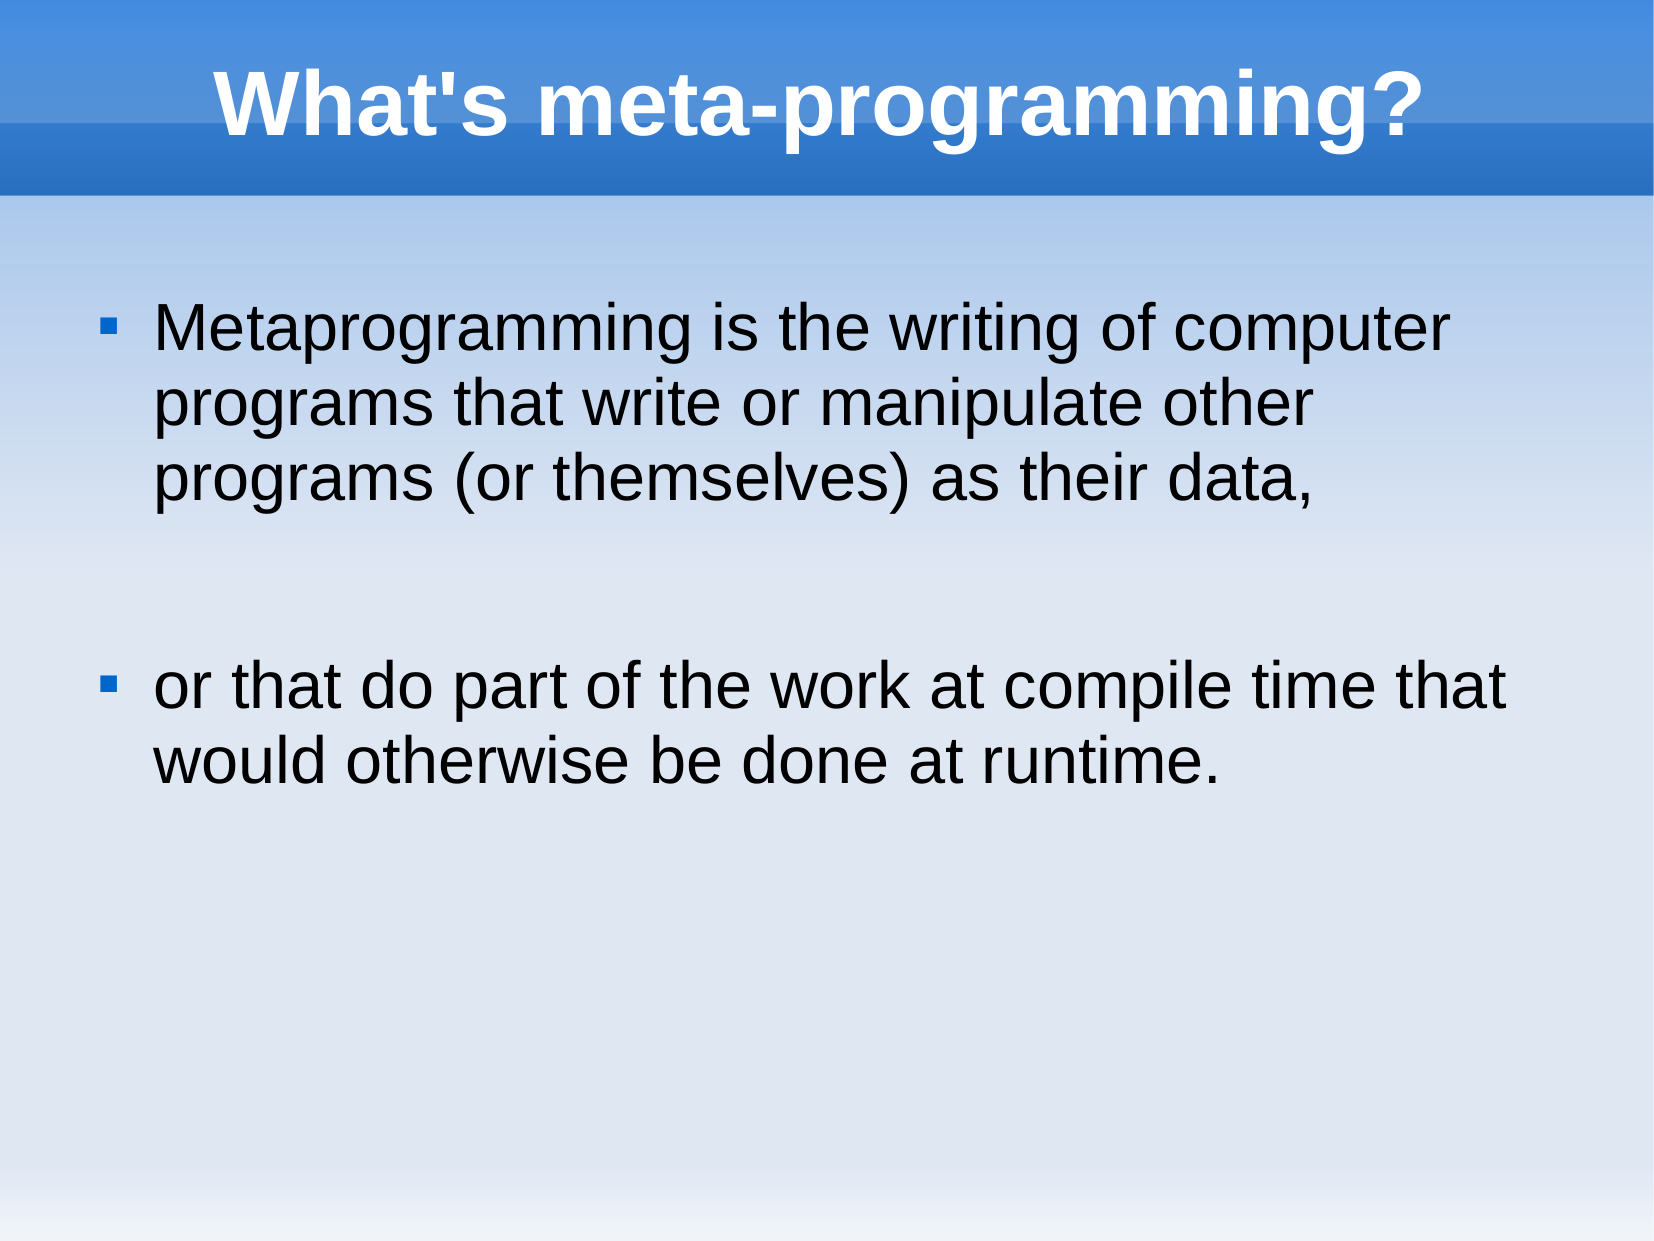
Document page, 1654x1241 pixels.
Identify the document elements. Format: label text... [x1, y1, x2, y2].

title What's meta-programming? [76, 7, 1565, 200]
picture [0, 0, 1654, 1241]
list Metaprogramming is the writing of computer programs that write or manipulate other programs (or themselves) as their data, or that do part of the work at compile time that would otherwise be done at runtime. [82, 290, 1571, 1094]
